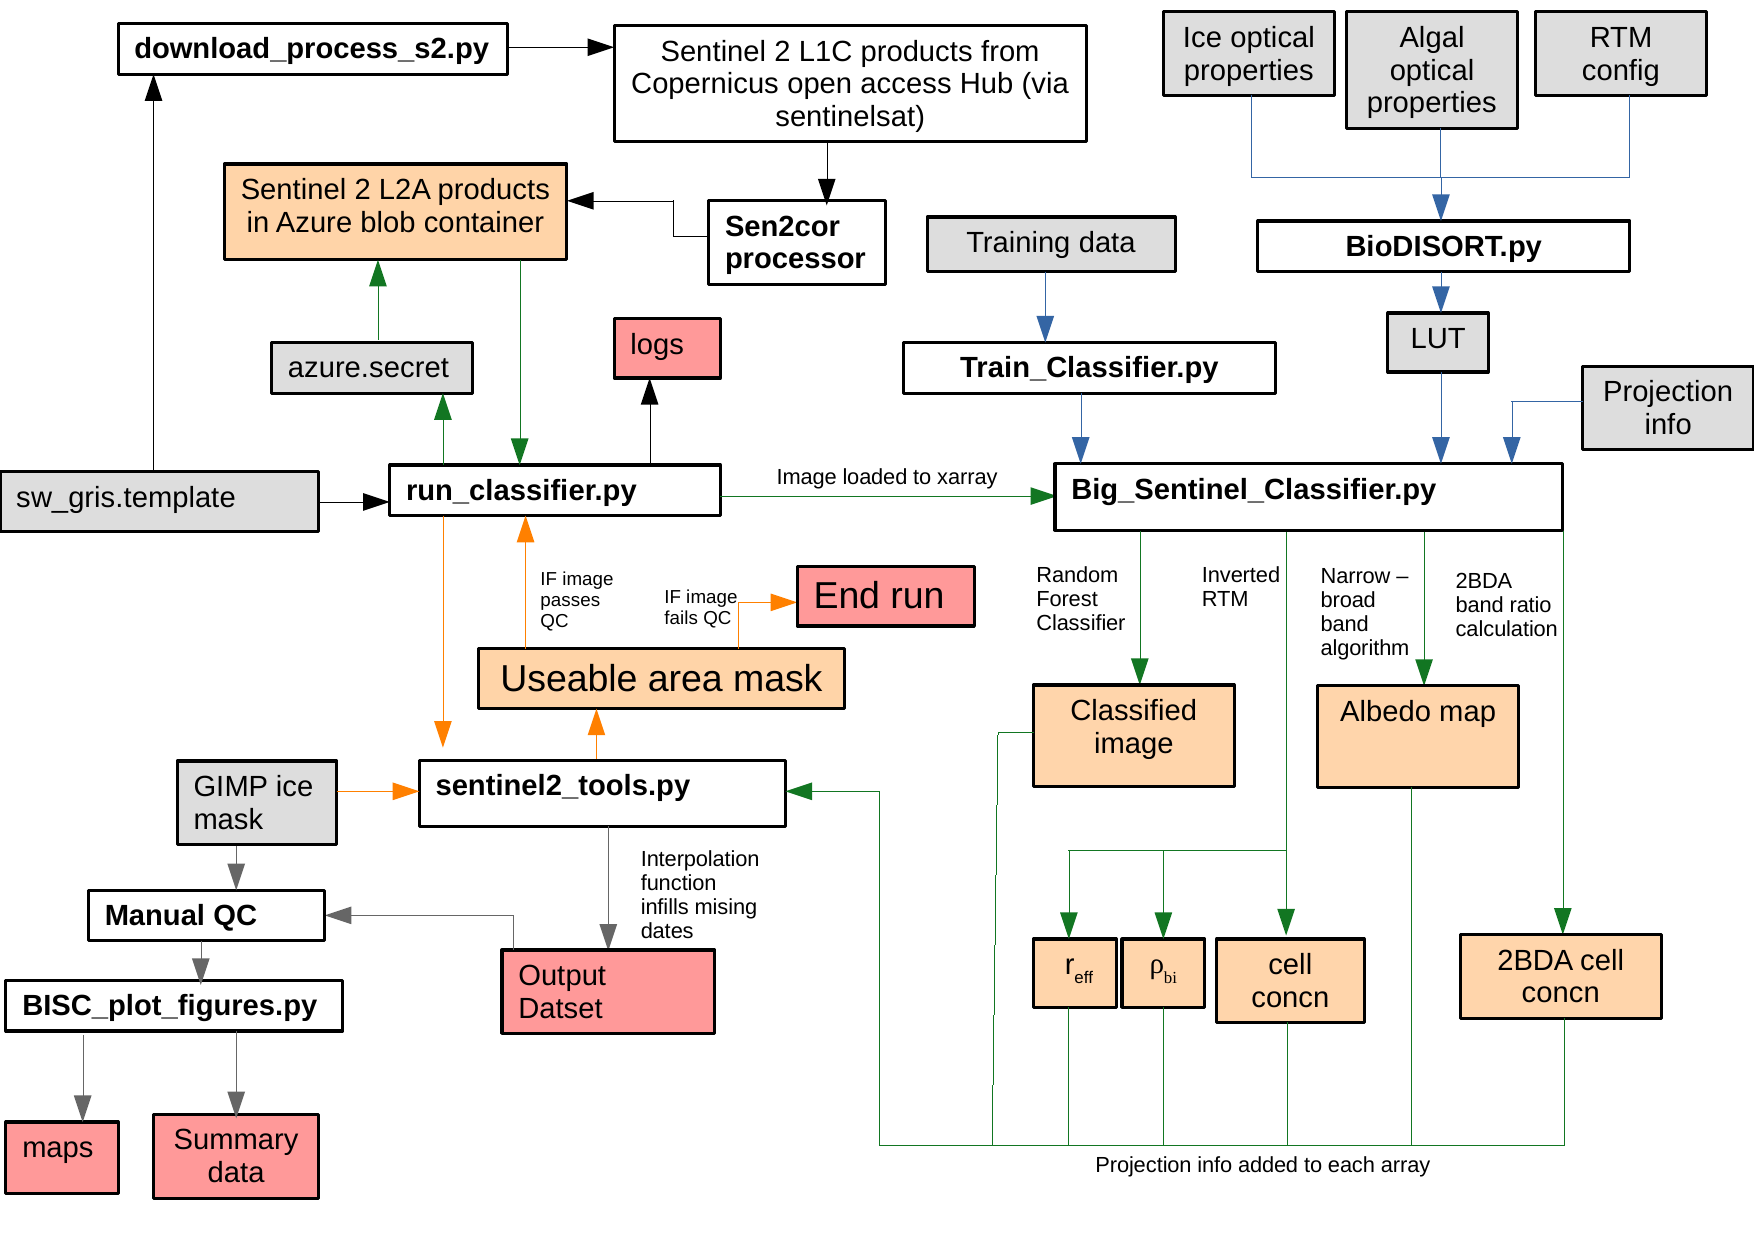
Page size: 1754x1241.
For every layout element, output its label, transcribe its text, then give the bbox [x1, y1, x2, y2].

text_box GIMP ice mask [177, 760, 337, 845]
text_box BioDISORT.py [1257, 220, 1630, 272]
text_box ρbi [1122, 938, 1205, 1008]
text_box LUT [1387, 312, 1489, 373]
text_box IF image passes QC [525, 561, 632, 649]
text_box Classified image [1033, 685, 1235, 787]
text_box Sentinel 2 L1C products from Copernicus open access Hub (via sentinelsat) [614, 25, 1087, 142]
text_box logs [614, 318, 721, 378]
text_box cell concn [1216, 939, 1365, 1023]
text_box Useable area mask [478, 648, 845, 709]
text_box Big_Sentinel_Classifier.py [1054, 463, 1563, 531]
text_box run_classifier.py [389, 465, 721, 516]
text_box Random Forest Classifier [1021, 555, 1152, 643]
text_box maps [5, 1122, 119, 1194]
text_box reff [1033, 938, 1117, 1008]
text_box download_process_s2.py [118, 23, 508, 75]
text_box Algal optical properties [1346, 11, 1518, 129]
text_box End run [797, 566, 975, 626]
text_box sentinel2_tools.py [419, 760, 786, 827]
text_box Summary data [153, 1114, 319, 1199]
text_box 2BDA cell concn [1460, 934, 1662, 1019]
text_box sw_gris.template [0, 471, 319, 532]
text_box Interpolation function infills mising dates [625, 838, 780, 951]
text_box Sentinel 2 L2A products in Azure blob container [224, 163, 567, 260]
text_box RTM config [1535, 11, 1707, 96]
text_box Image loaded to xarray [761, 456, 1046, 497]
text_box IF image fails QC [649, 578, 756, 643]
text_box azure.secret [271, 342, 473, 394]
text_box Projection info [1582, 366, 1754, 450]
text_box Manual QC [88, 890, 325, 941]
text_box Projection info added to each array [1080, 1145, 1471, 1185]
text_box Narrow – broad band algorithm [1305, 555, 1436, 668]
text_box Sen2cor processor [708, 200, 886, 285]
text_box Train_Classifier.py [903, 342, 1276, 394]
text_box 2BDA band ratio calculation [1440, 561, 1575, 674]
text_box Inverted RTM [1187, 555, 1321, 620]
text_box Training data [927, 217, 1176, 272]
text_box Output Datset [501, 949, 715, 1034]
text_box Albedo map [1317, 685, 1519, 788]
text_box Ice optical properties [1163, 11, 1335, 96]
text_box BISC_plot_figures.py [5, 980, 343, 1031]
